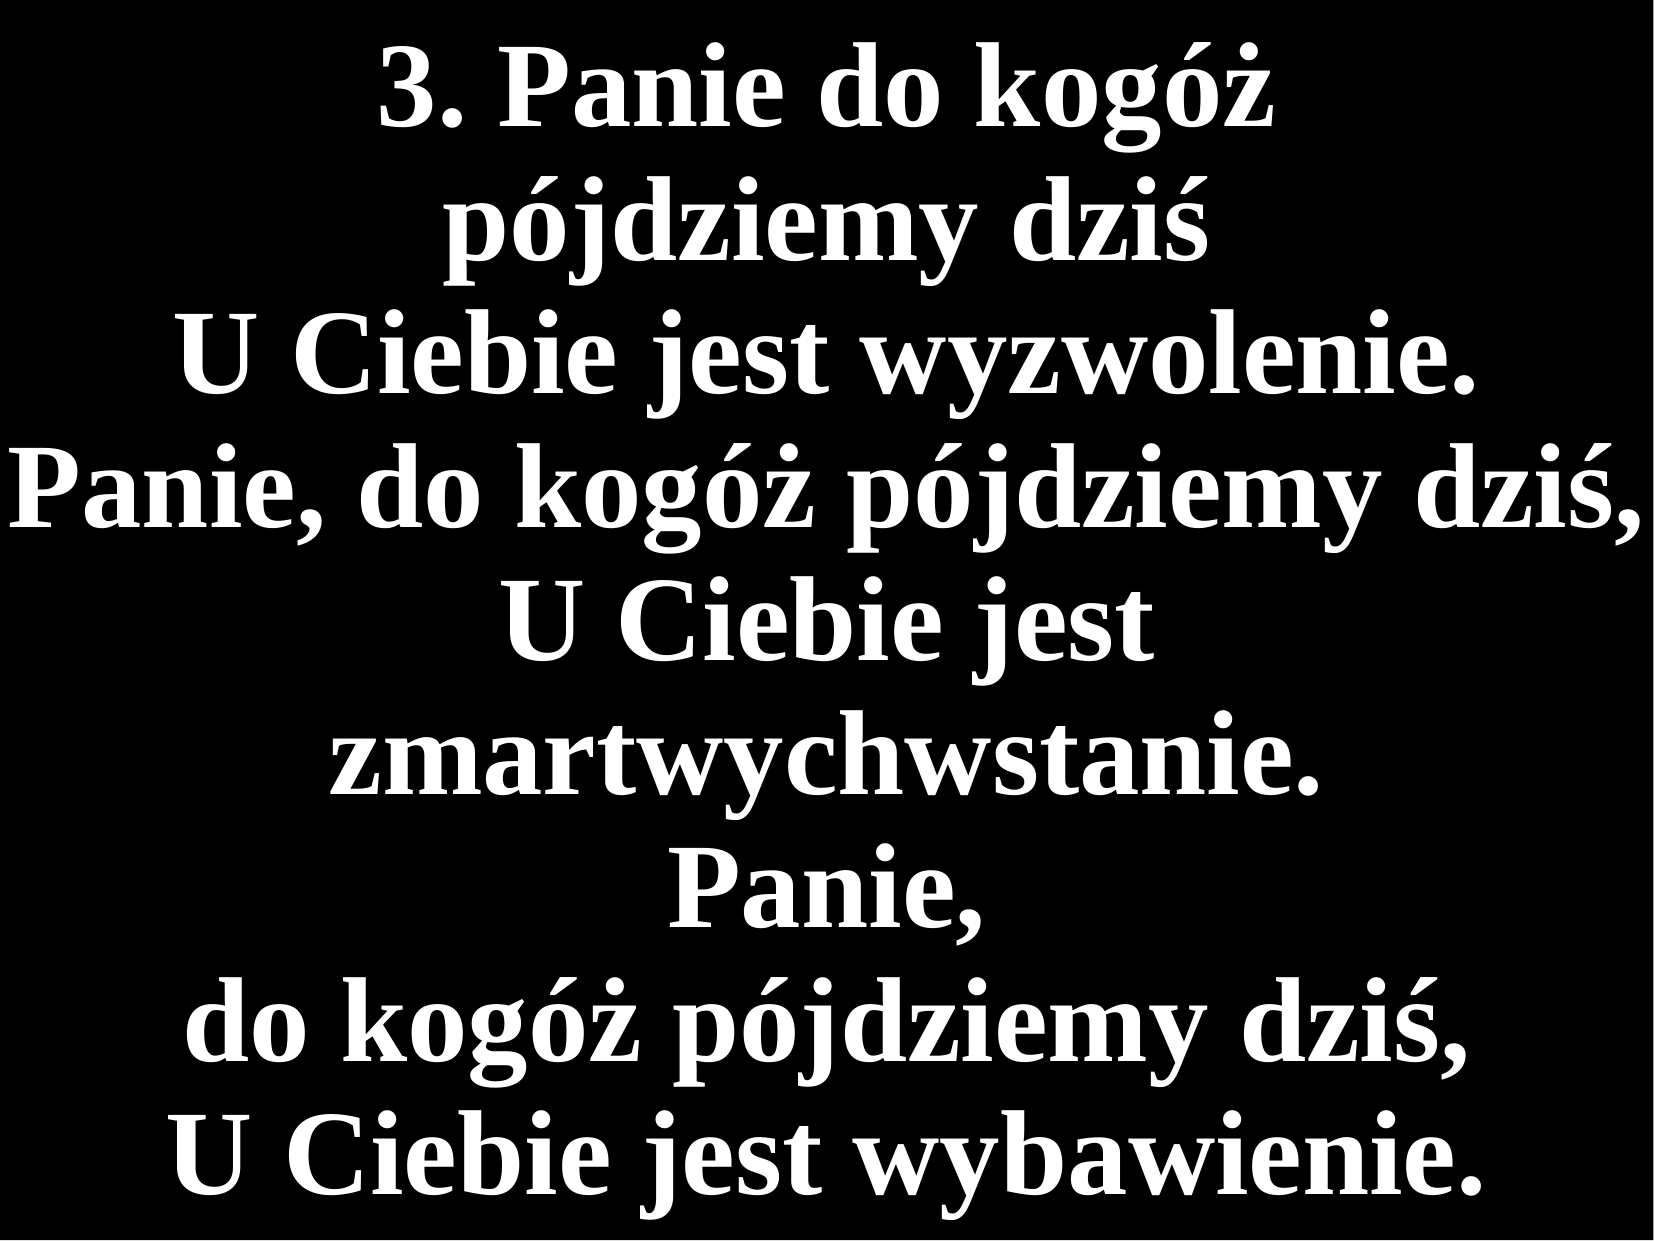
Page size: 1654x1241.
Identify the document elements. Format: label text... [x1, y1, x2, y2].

title 3. Panie do kogóż pójdziemy dziś U Ciebie jest wyzwolenie. Panie, do kogóż pójdziemy dziś, U Ciebie jest zmartwychwstanie. Panie, do kogóż pójdziemy dziś, U Ciebie jest wybawienie. [0, 0, 1654, 1241]
